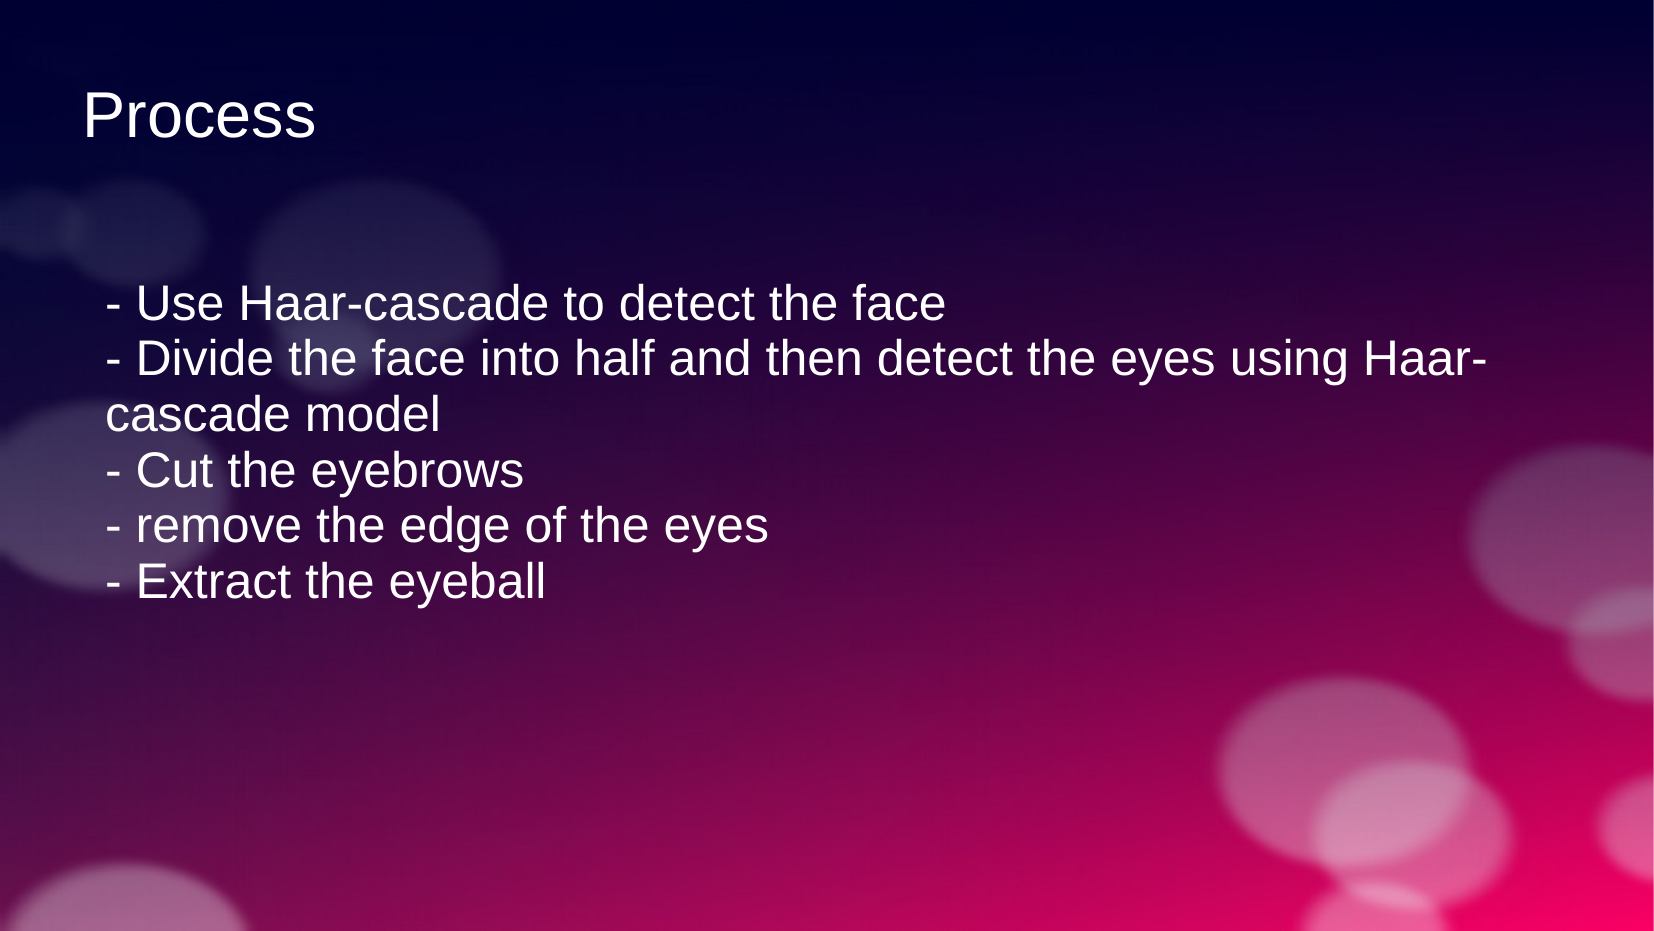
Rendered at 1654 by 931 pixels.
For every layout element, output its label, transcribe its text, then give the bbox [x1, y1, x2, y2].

title Process [82, 37, 1571, 193]
subtitle - Use Haar-cascade to detect the face - Divide the face into half and then detect the eyes using Haar-cascade model - Cut the eyebrows - remove the edge of the eyes - Extract the eyeball [105, 274, 1594, 751]
picture [0, 0, 1654, 931]
